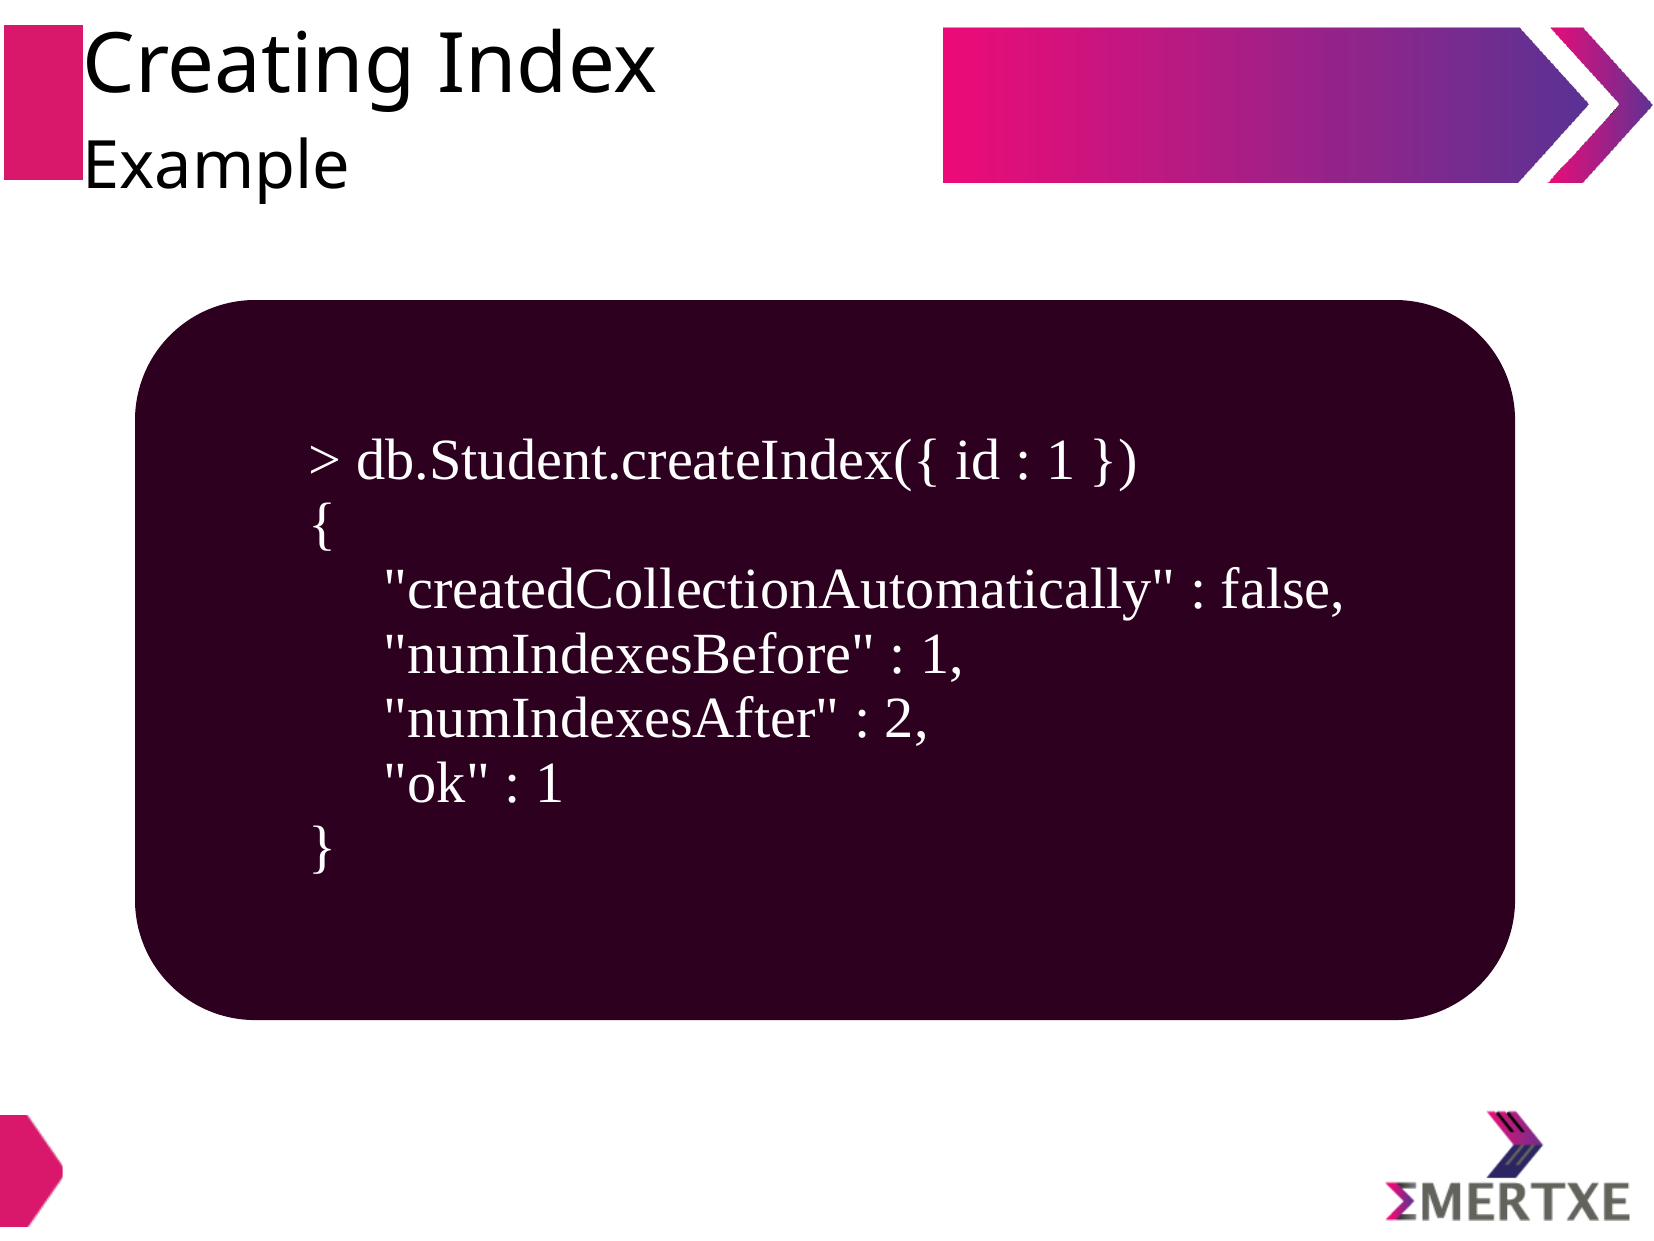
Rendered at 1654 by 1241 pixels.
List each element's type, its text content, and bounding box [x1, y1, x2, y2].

picture [1385, 1107, 1631, 1221]
text_box [135, 300, 1516, 1021]
picture [1571, 27, 1653, 183]
title Creating Index Example [82, 2, 1571, 210]
text_box > db.Student.createIndex({ id : 1 }) { "createdCollectionAutomatically" : false, "numIndexesBefore" : 1, "numIndexesAfter" : 2, "ok" : 1 } [294, 420, 1411, 1021]
